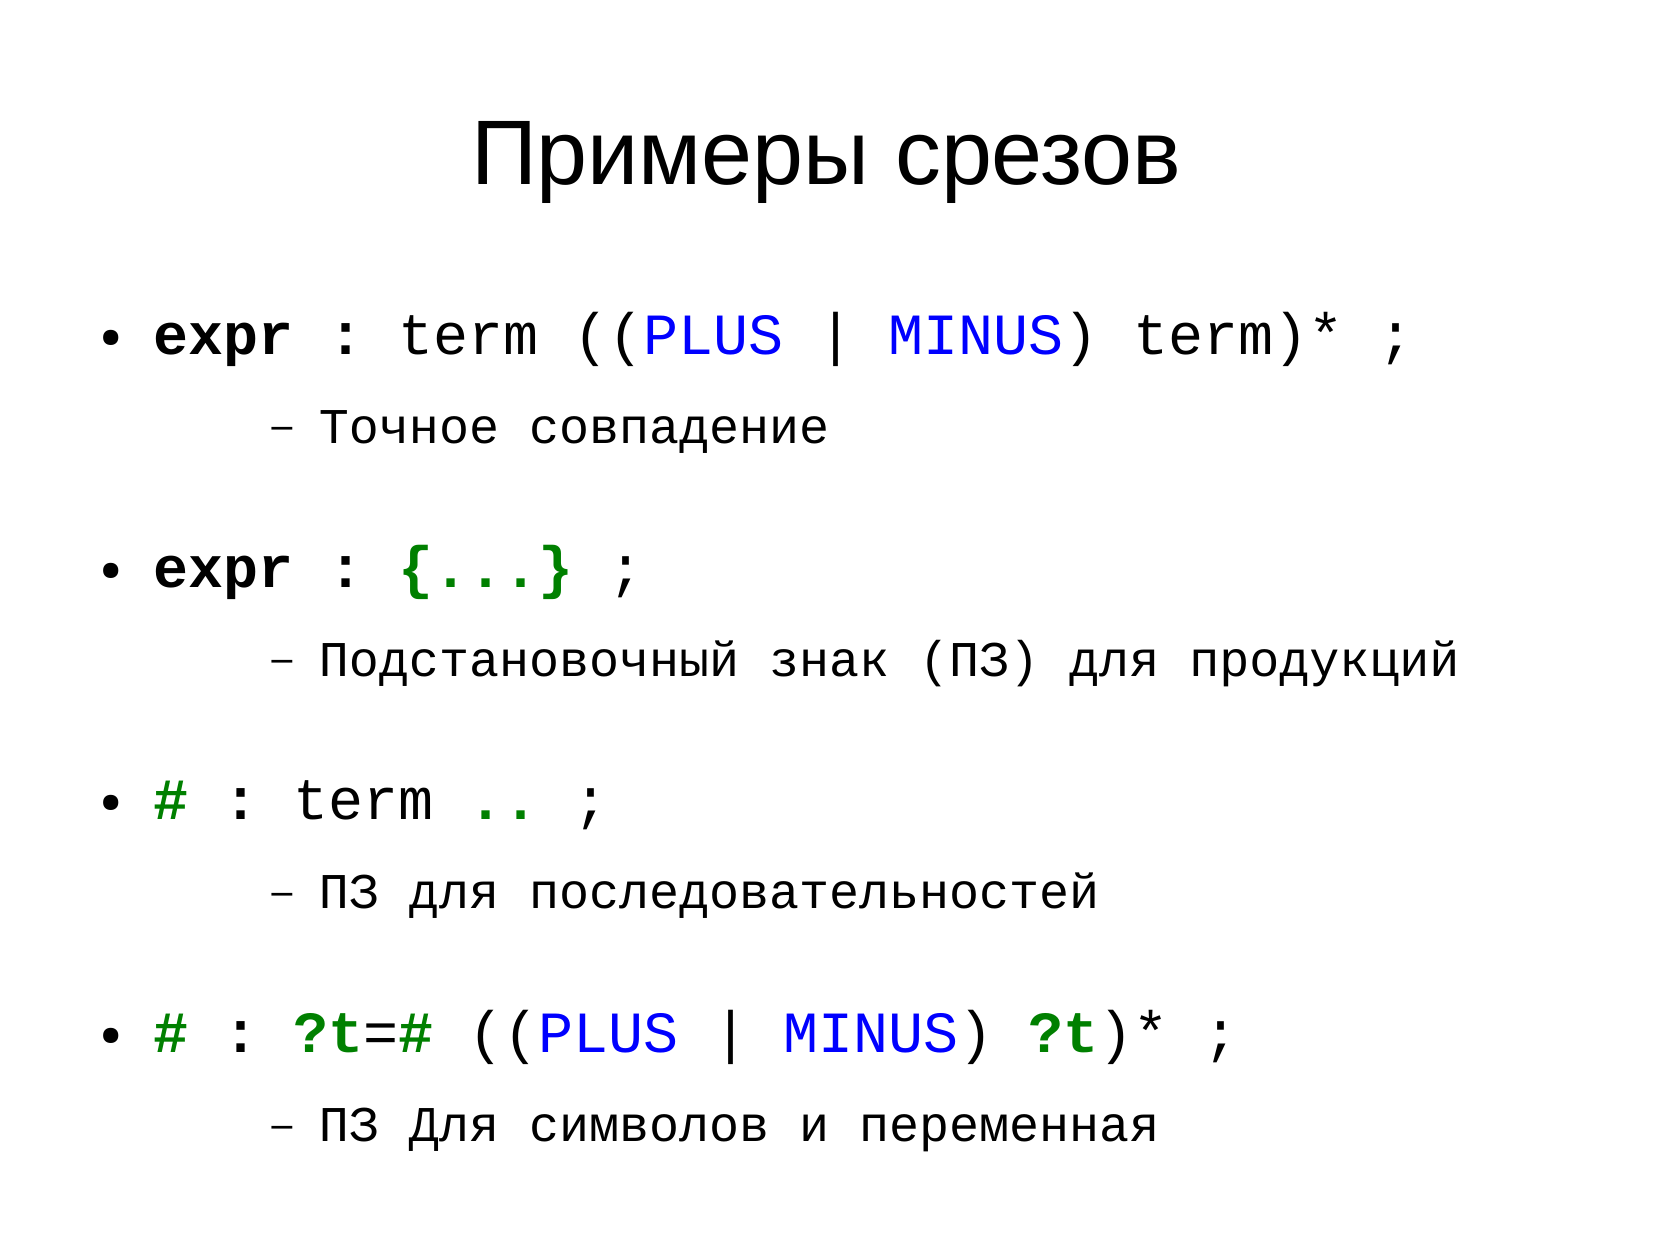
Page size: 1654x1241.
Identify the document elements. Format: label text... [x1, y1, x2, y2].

list expr : term ((PLUS | MINUS) term)* ; Точное совпадение expr : {...} ; Подстановочный знак (ПЗ) для продукций # : term .. ; ПЗ для последовательностей # : ?t=# ((PLUS | MINUS) ?t)* ; ПЗ Для символов и переменная [82, 306, 1571, 1157]
title Примеры срезов [82, 49, 1571, 257]
